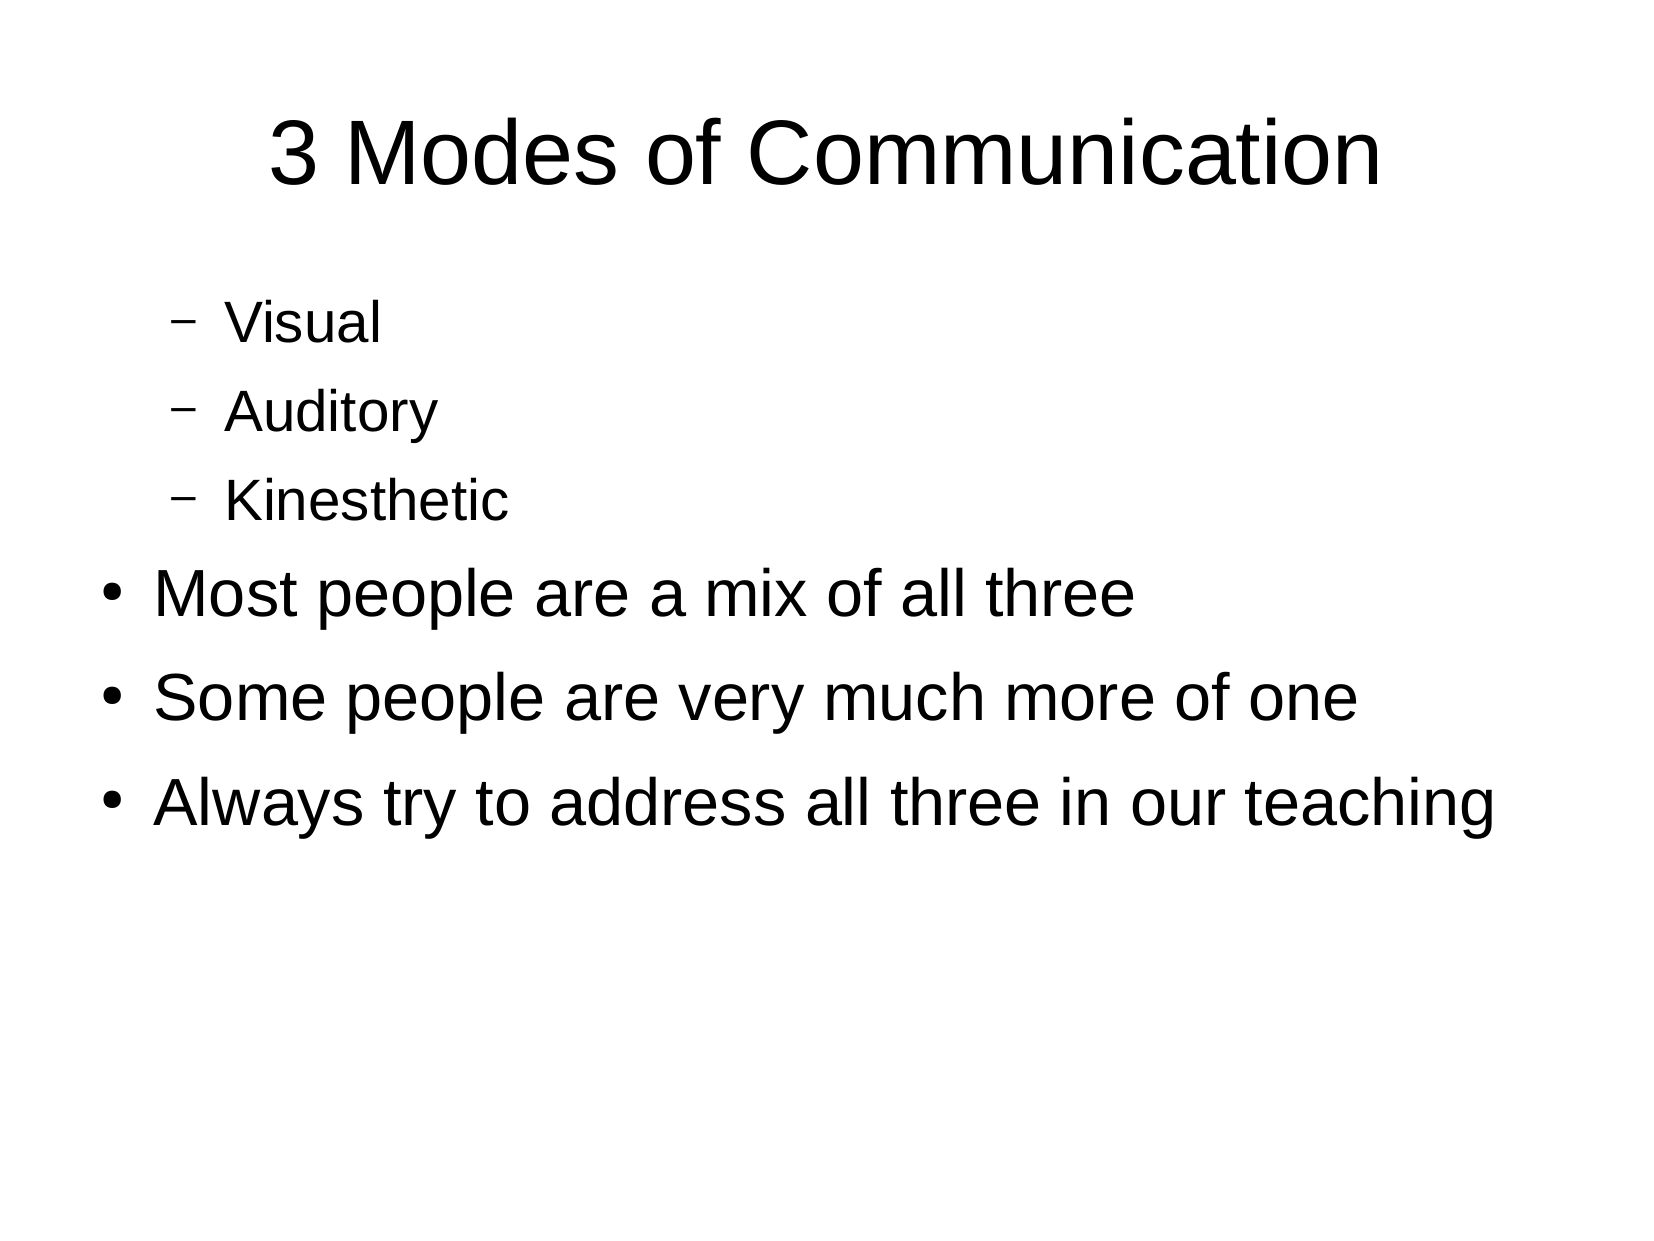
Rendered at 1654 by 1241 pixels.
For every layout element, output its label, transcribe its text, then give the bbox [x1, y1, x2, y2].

list Visual Auditory Kinesthetic Most people are a mix of all three Some people are very much more of one Always try to address all three in our teaching [82, 290, 1571, 1109]
title 3 Modes of Communication [82, 49, 1571, 257]
